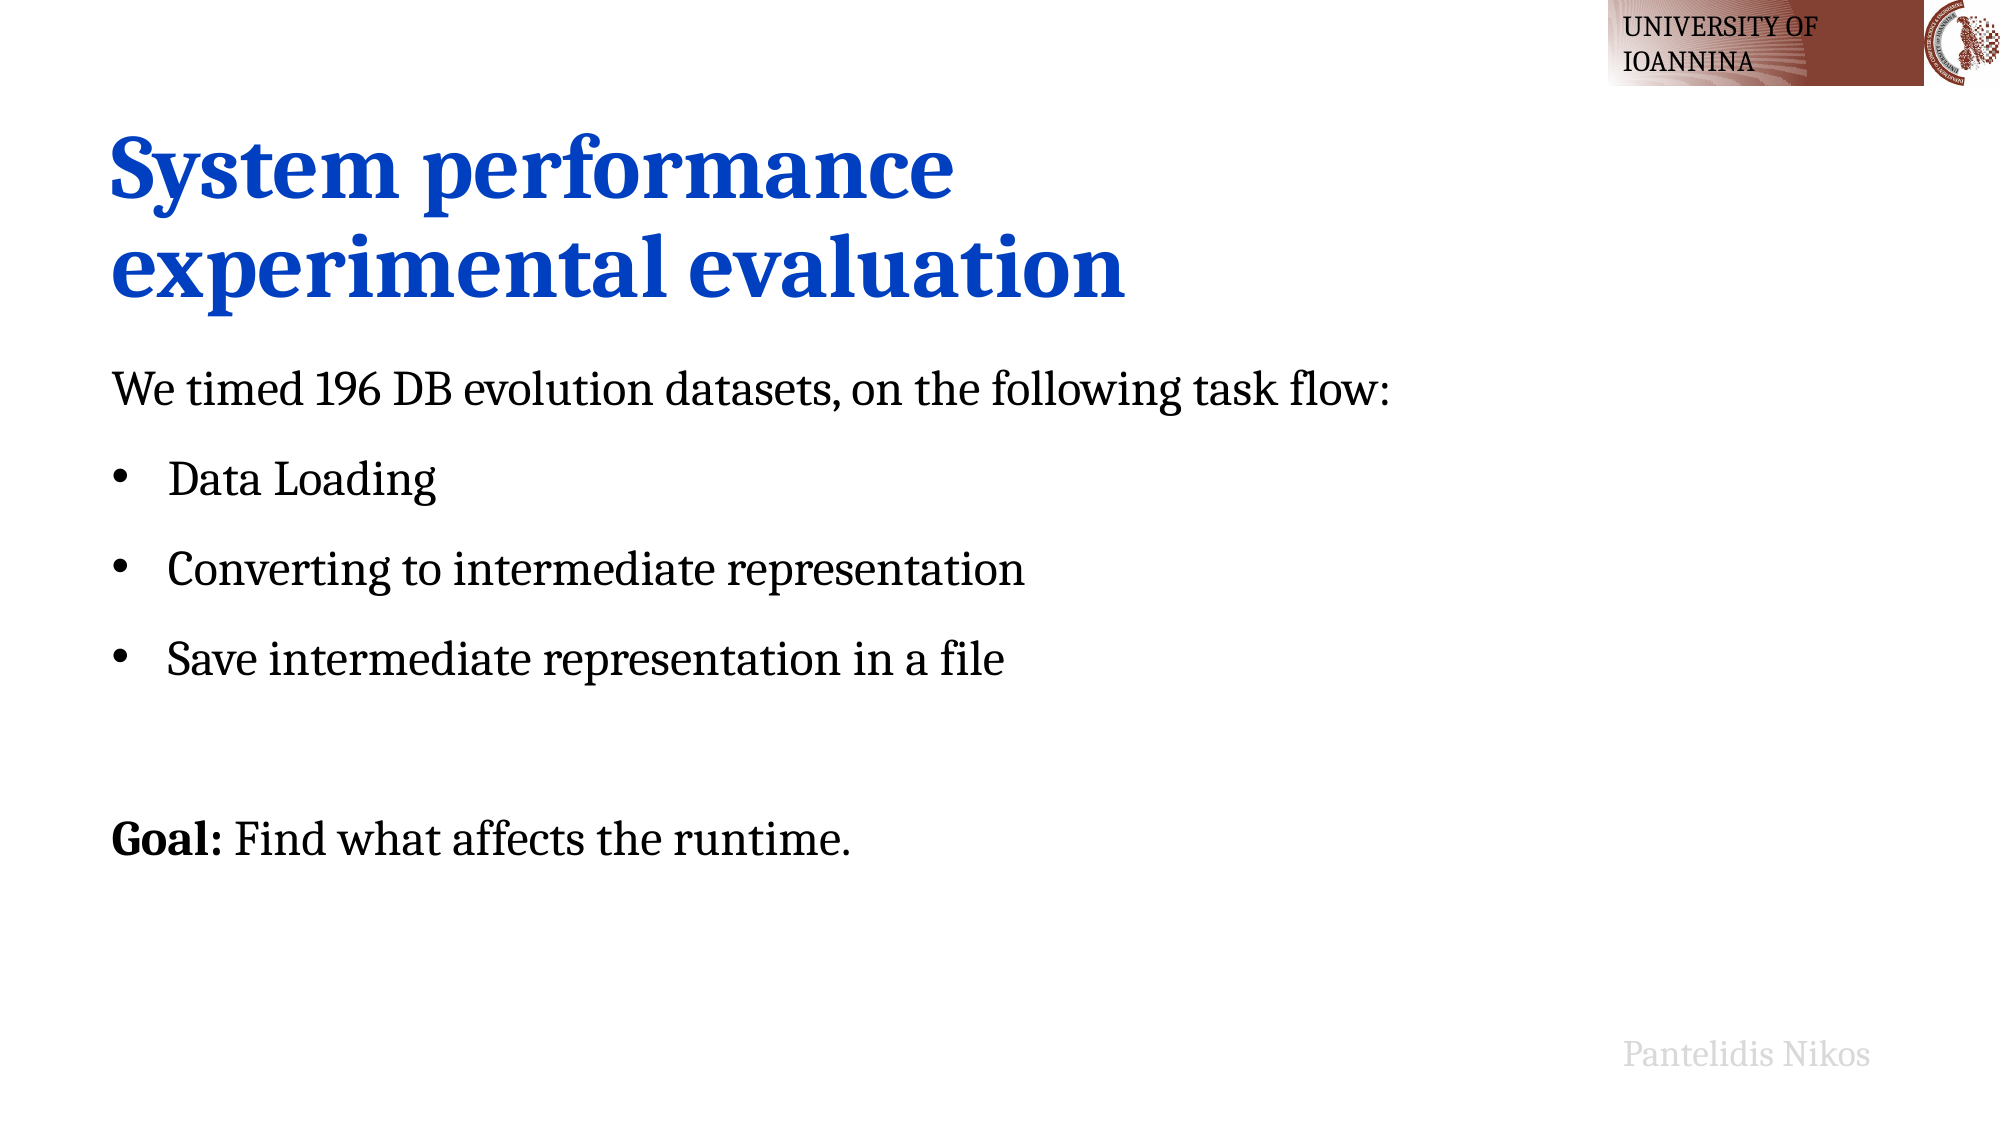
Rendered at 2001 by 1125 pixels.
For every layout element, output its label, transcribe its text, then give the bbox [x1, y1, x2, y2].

picture [1924, 0, 2001, 86]
text_box System performance experimental evaluation [96, 112, 1518, 319]
text_box We timed 196 DB evolution datasets, on the following task flow: Data Loading Converting to intermediate representation Save intermediate representation in a file Goal: Find what affects the runtime. [96, 318, 1435, 964]
